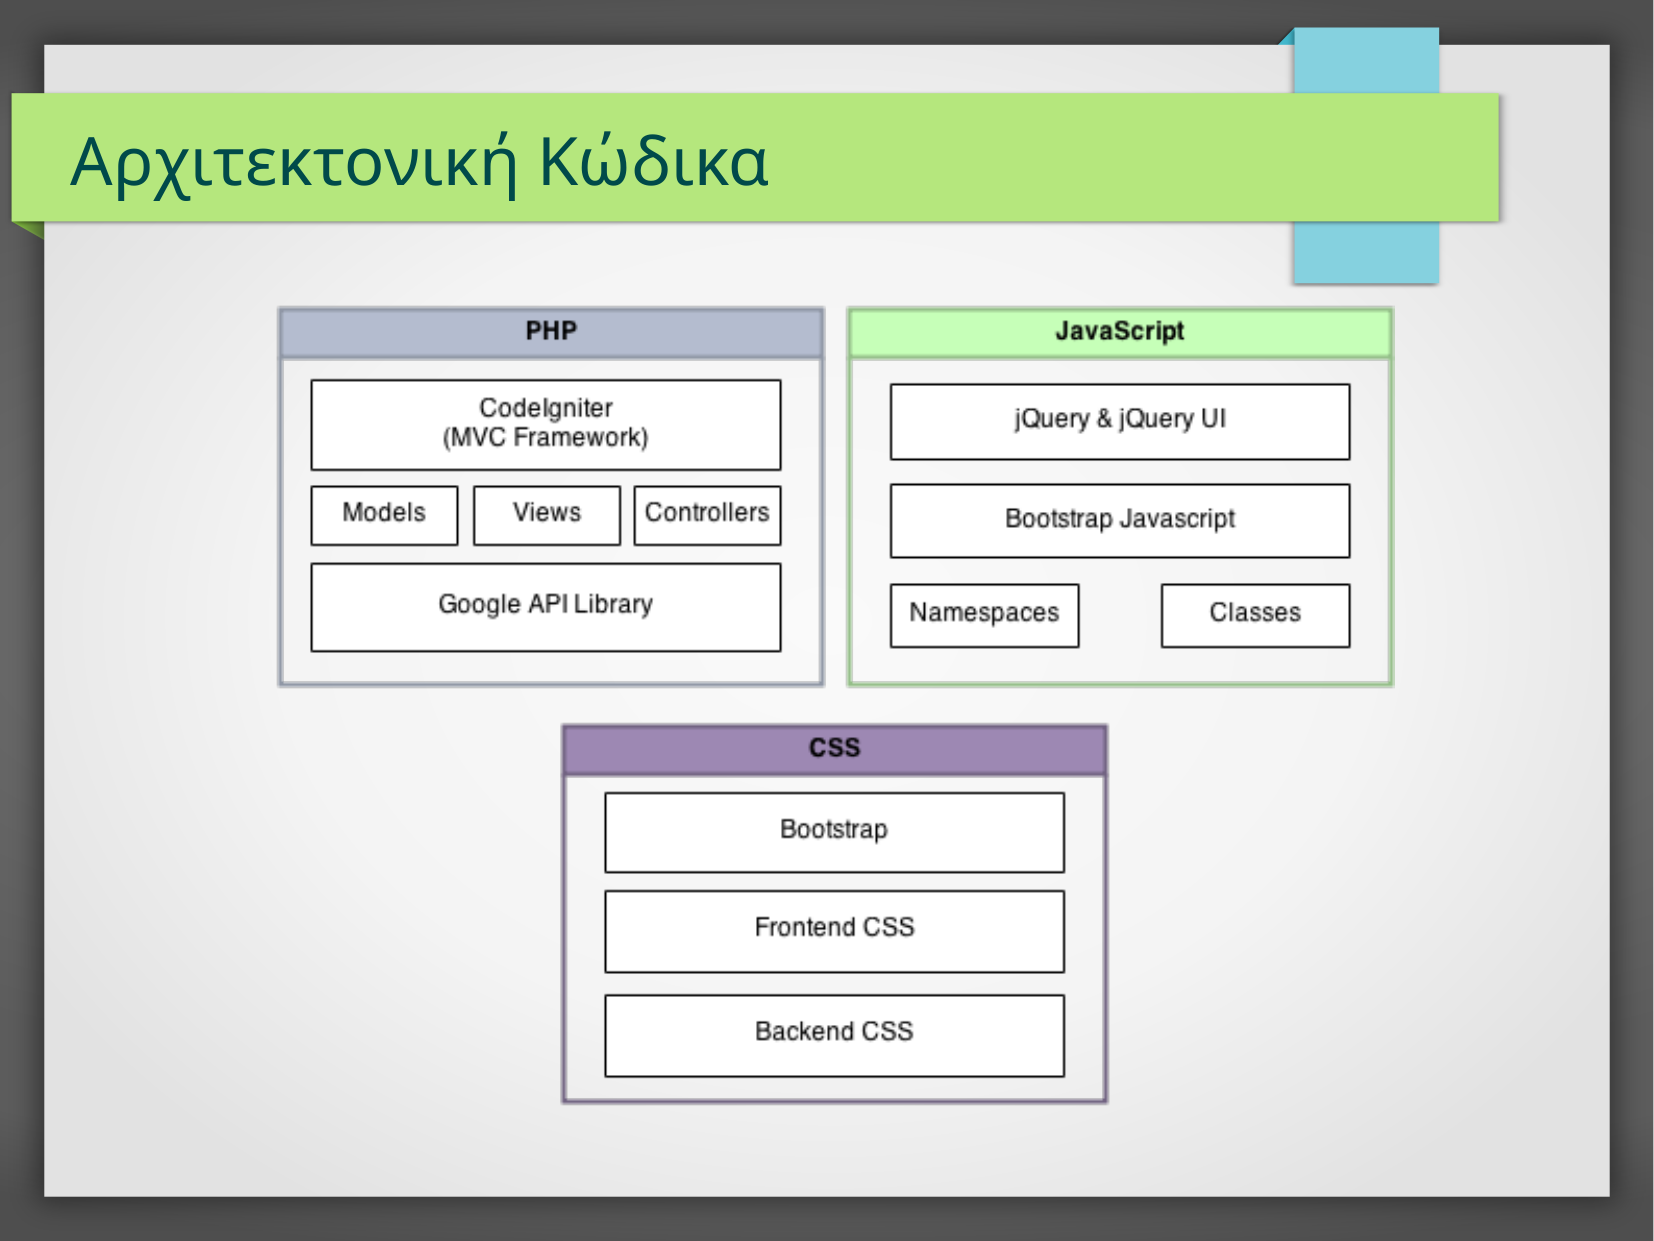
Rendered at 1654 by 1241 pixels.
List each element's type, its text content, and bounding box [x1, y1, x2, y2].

title Αρχιτεκτονική Κώδικα [70, 106, 1229, 213]
picture [0, 0, 1654, 1241]
